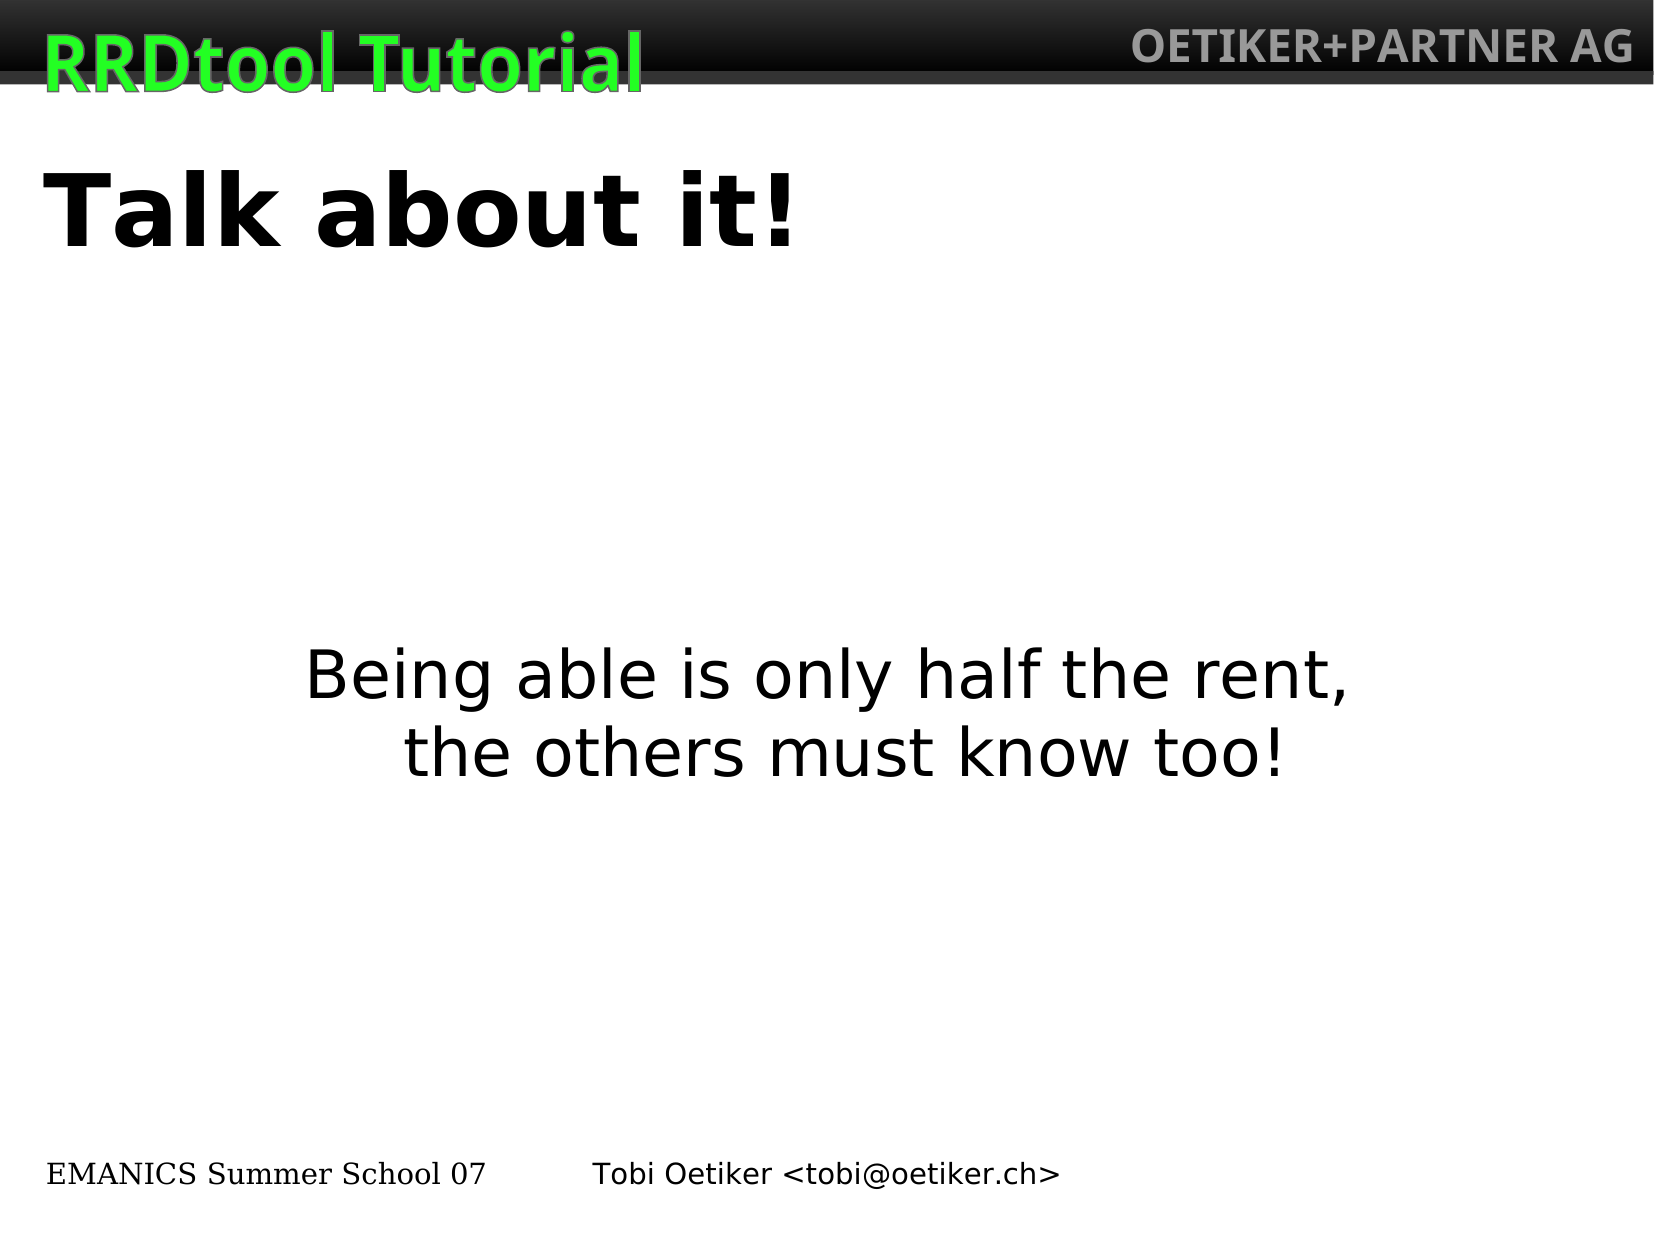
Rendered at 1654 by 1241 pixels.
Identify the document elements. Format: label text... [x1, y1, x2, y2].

title Talk about it! [43, 137, 1582, 287]
subtitle Being able is only half the rent, the others must know too! [50, 329, 1571, 1099]
